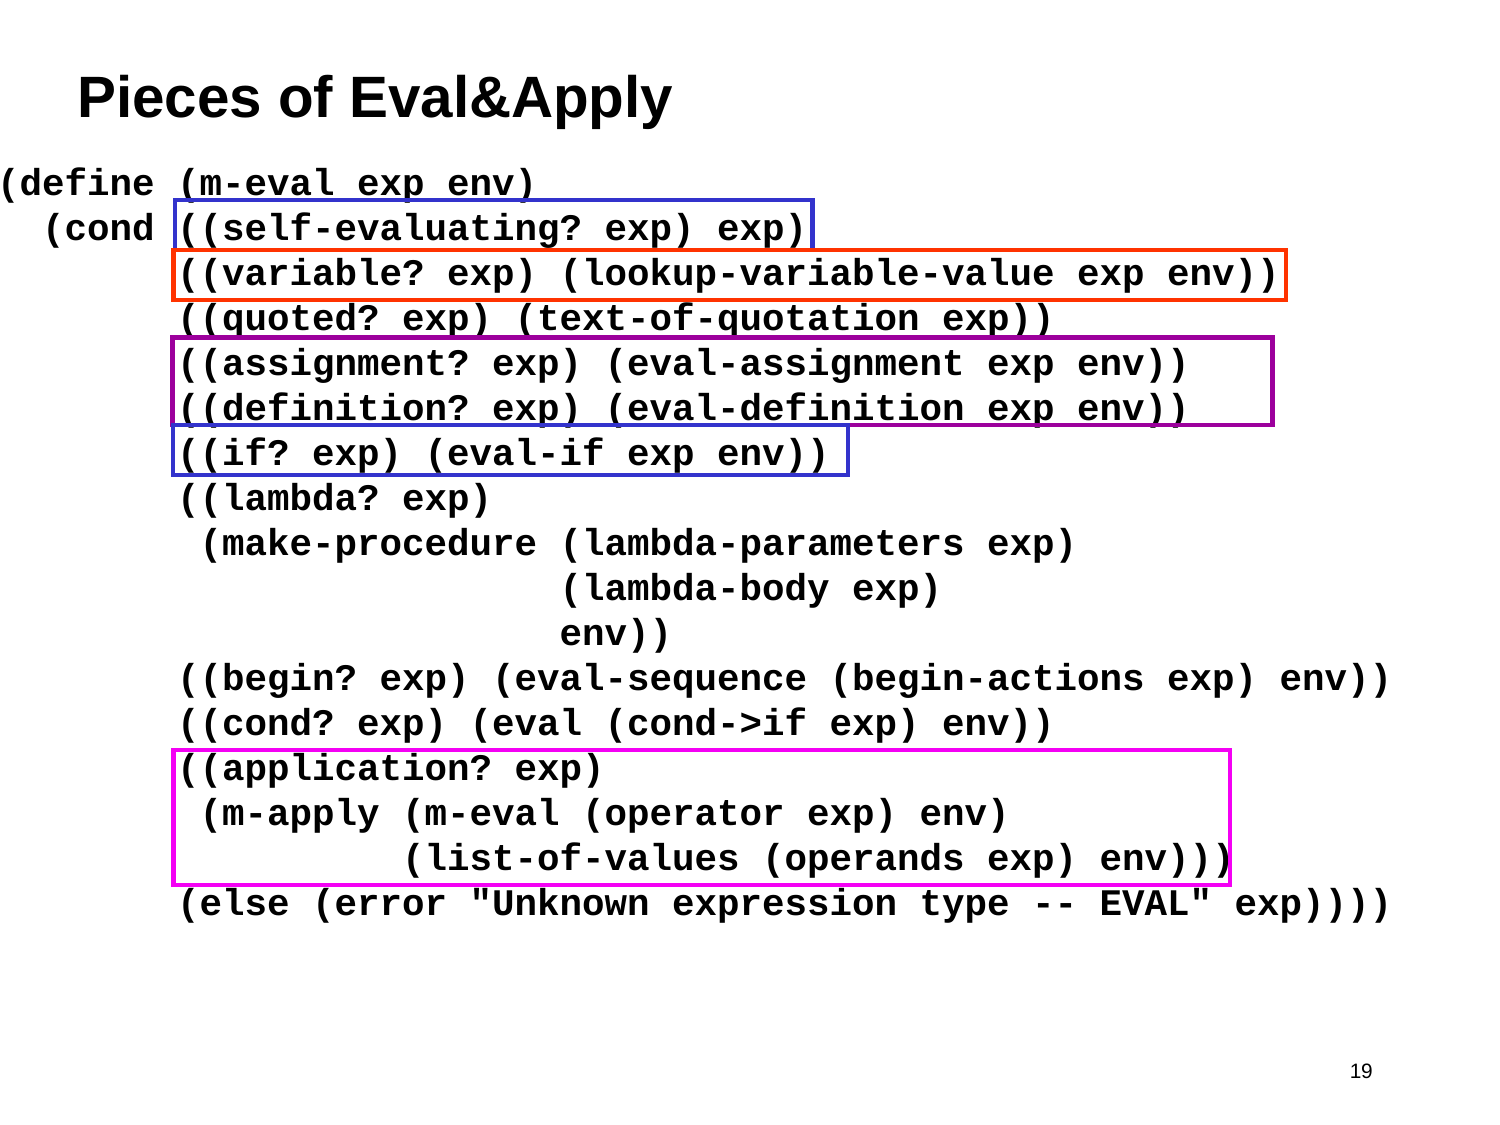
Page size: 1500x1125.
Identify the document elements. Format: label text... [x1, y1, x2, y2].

text_box <number> [1025, 1049, 1388, 1101]
text_box (define (m-eval exp env) (cond ((self-evaluating? exp) exp) ((variable? exp) (lookup-variable-value exp env)) ((quoted? exp) (text-of-quotation exp)) ((assignment? exp) (eval-assignment exp env)) ((definition? exp) (eval-definition exp env)) ((if? exp) (eval-if exp env)) ((lambda? exp) (make-procedure (lambda-parameters exp) (lambda-body exp) env)) ((begin? exp) (eval-sequence (begin-actions exp) env)) ((cond? exp) (eval (cond->if exp) env)) ((application? exp) (m-apply (m-eval (operator exp) env) (list-of-values (operands exp) env))) (else (error "Unknown expression type -- EVAL" exp)))) [0, 149, 1408, 931]
text_box Pieces of Eval&Apply [62, 24, 1338, 149]
